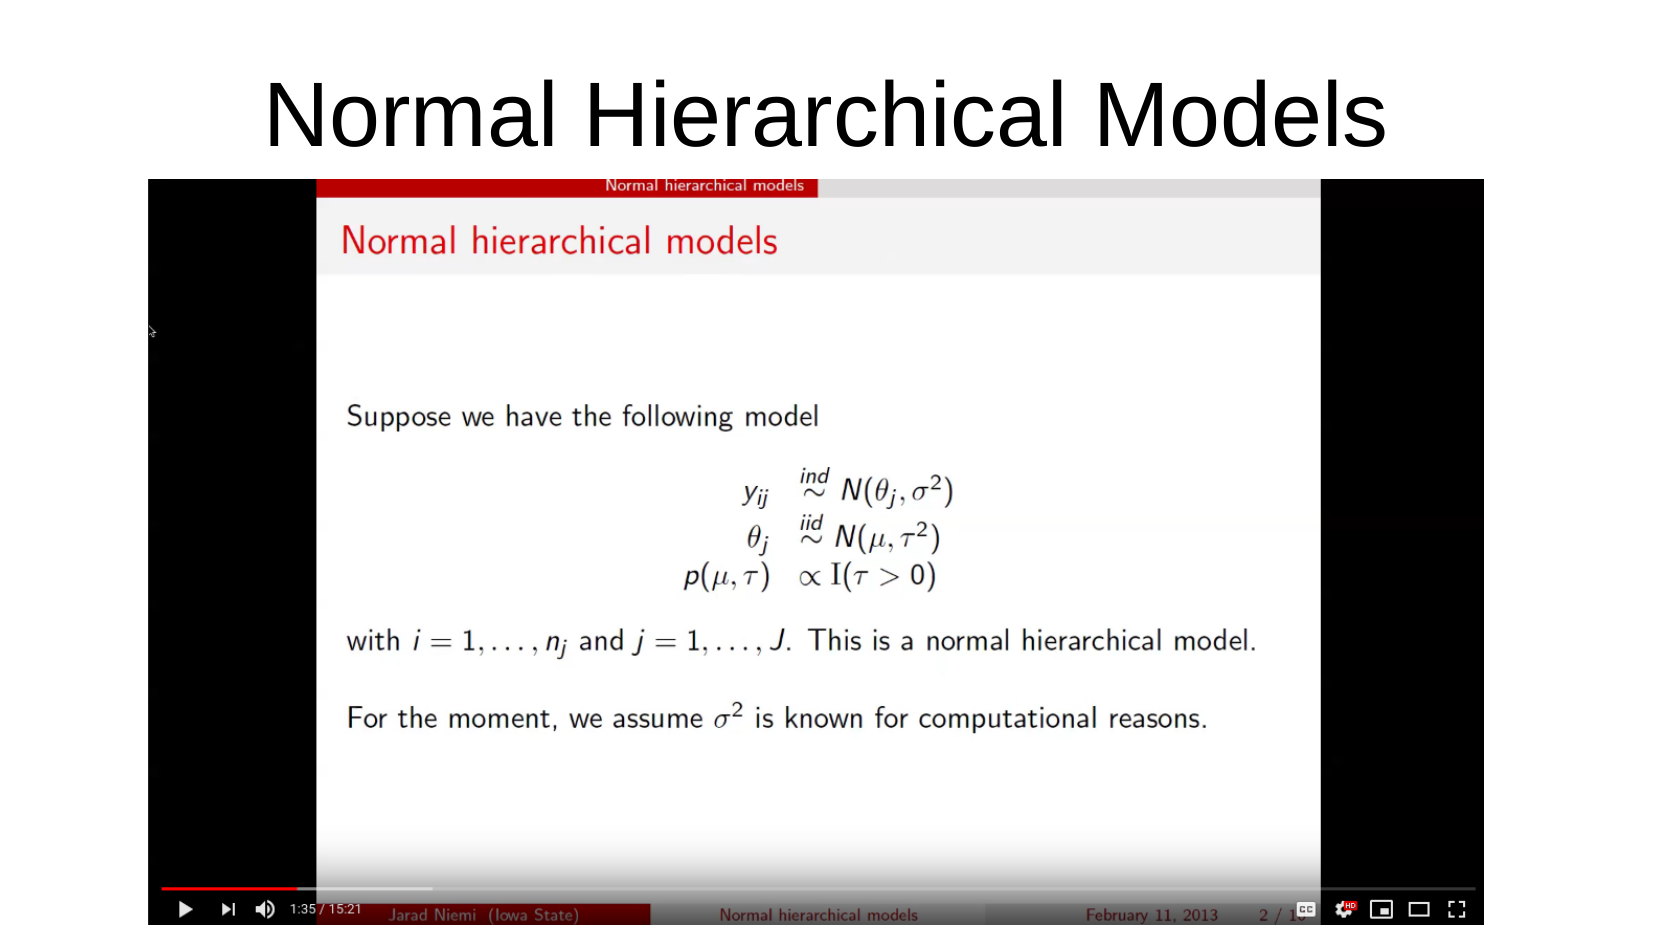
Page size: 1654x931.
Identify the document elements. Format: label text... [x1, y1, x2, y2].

title Normal Hierarchical Models [82, 37, 1571, 193]
picture [148, 179, 1484, 925]
